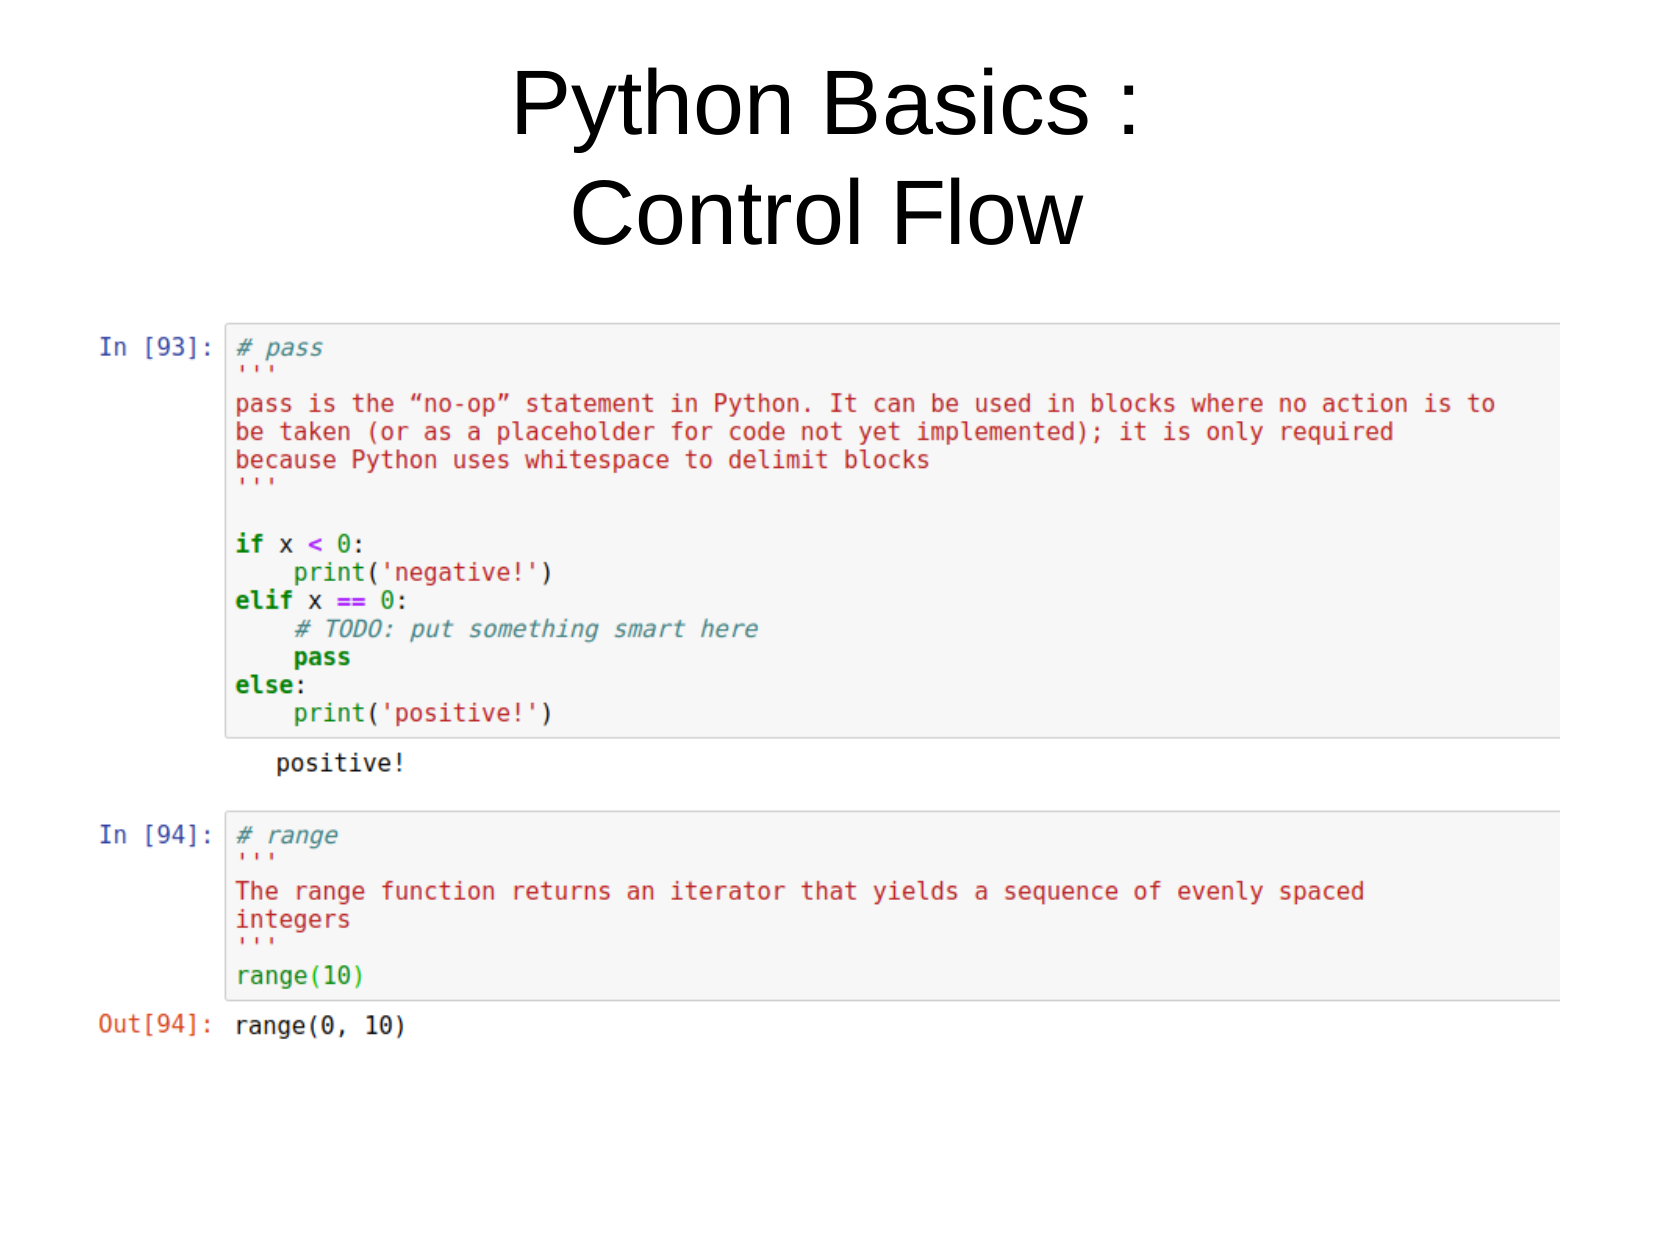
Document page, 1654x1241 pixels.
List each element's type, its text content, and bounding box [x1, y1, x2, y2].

text_box Python Basics : Control Flow [82, 49, 1571, 257]
picture [92, 320, 1560, 1050]
